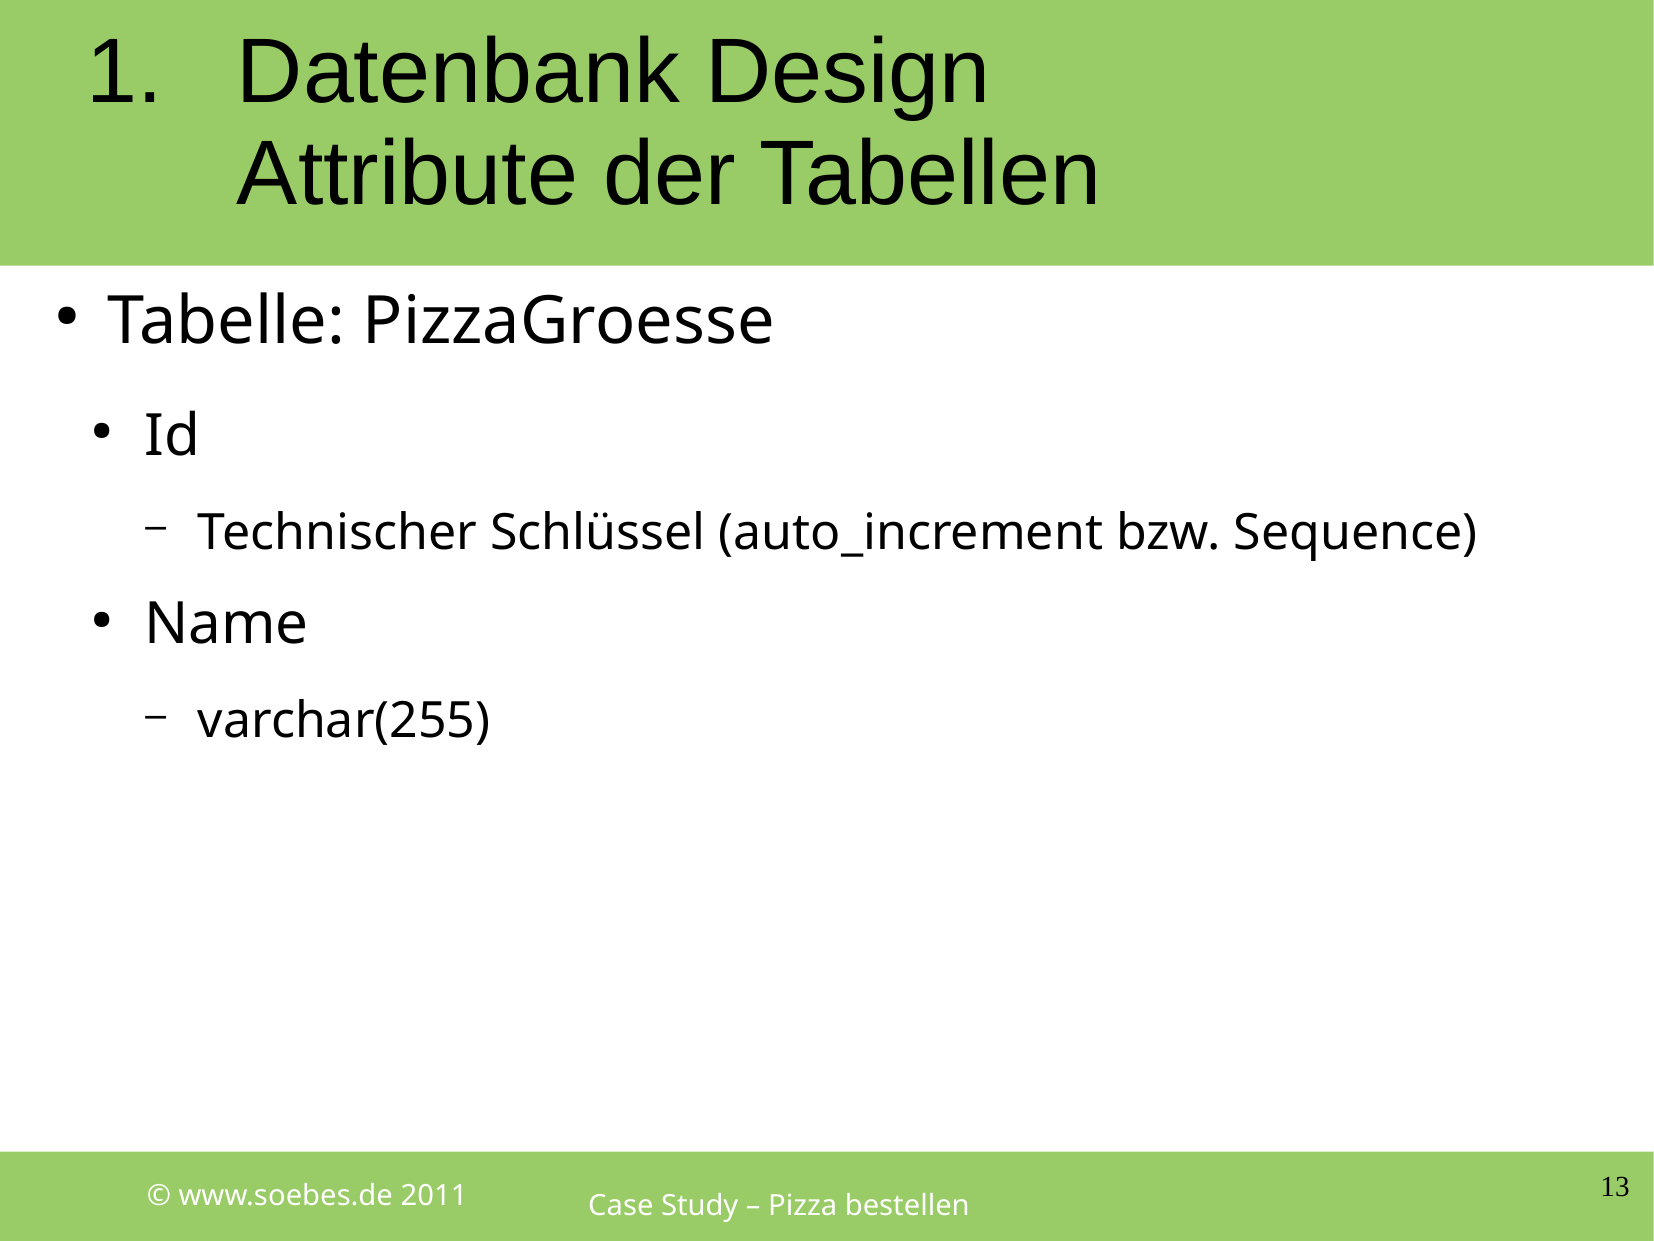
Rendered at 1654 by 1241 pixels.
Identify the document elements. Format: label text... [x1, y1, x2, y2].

list Tabelle: PizzaGroesse Id Technischer Schlüssel (auto_increment bzw. Sequence) Name varchar(255) [37, 272, 1613, 1091]
title 1. Datenbank Design Attribute der Tabellen [86, 17, 1576, 226]
